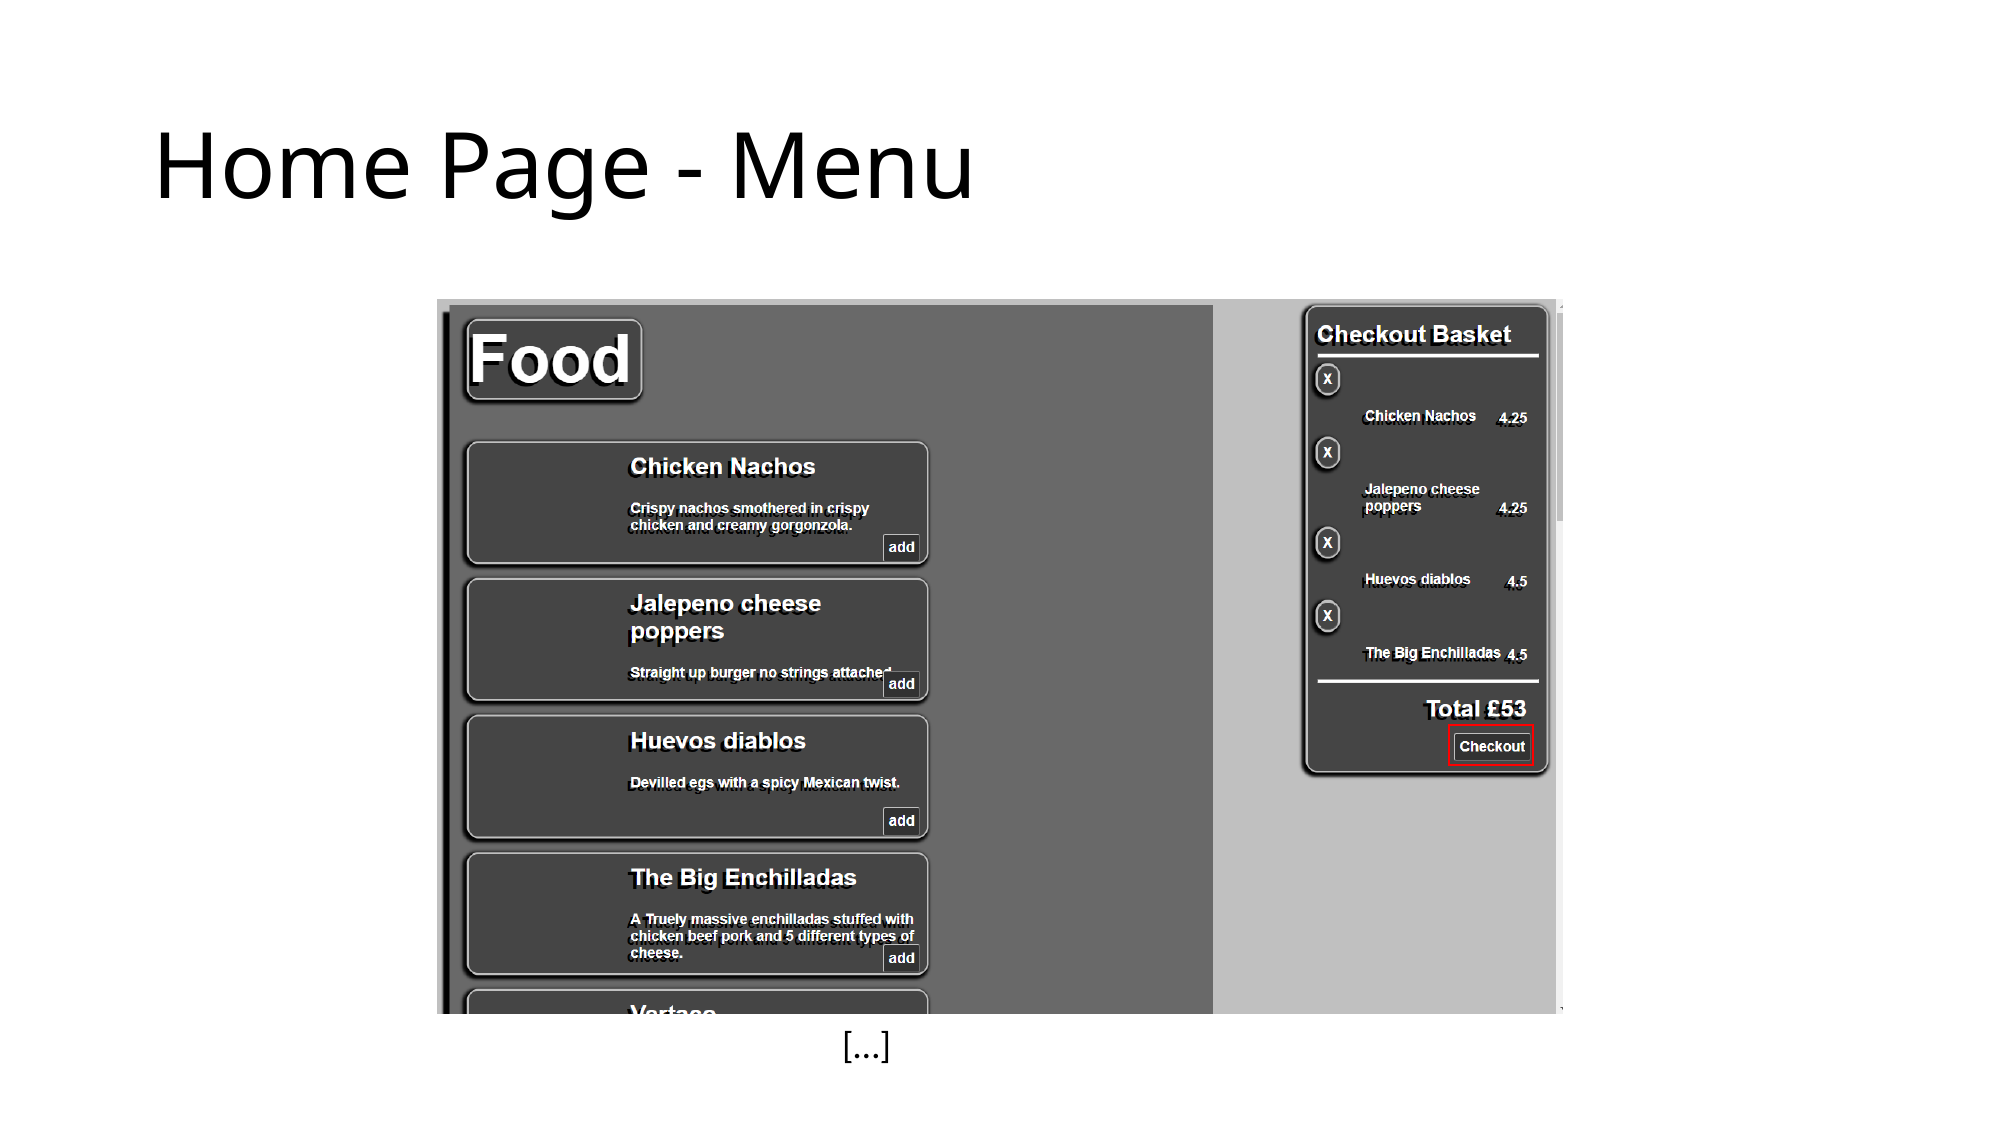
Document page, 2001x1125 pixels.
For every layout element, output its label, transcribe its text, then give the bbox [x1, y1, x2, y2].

picture [437, 299, 1563, 1014]
title Home Page - Menu [137, 59, 1863, 278]
text_box […] [827, 1013, 1059, 1074]
